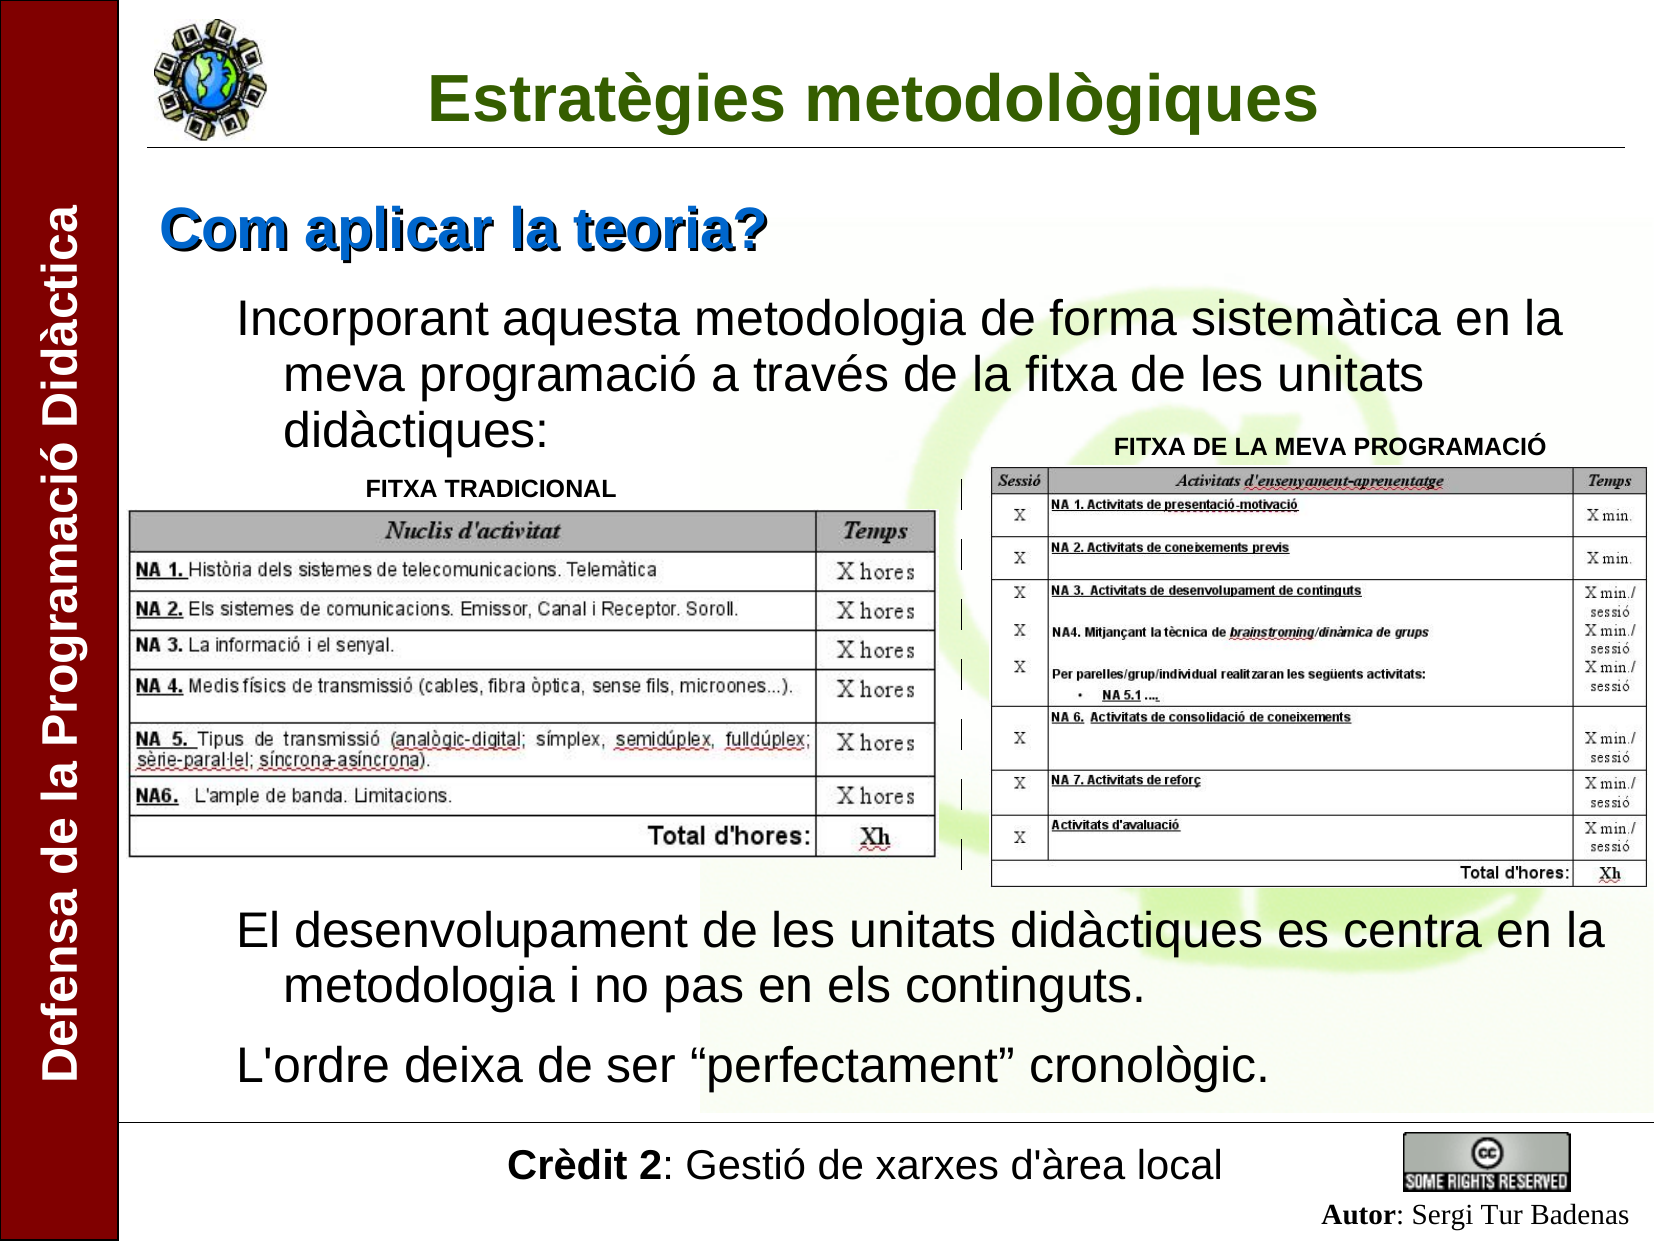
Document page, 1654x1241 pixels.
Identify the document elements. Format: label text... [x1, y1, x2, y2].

text_box FITXA DE LA MEVA PROGRAMACIÓ [1099, 425, 1559, 469]
picture [700, 217, 1654, 1113]
picture [126, 509, 939, 859]
picture [1403, 1132, 1571, 1192]
list Com aplicar la teoria? Incorporant aquesta metodologia de forma sistemàtica en la meva programació a través de la fitxa de les unitats didàctiques: El desenvolupament de les unitats didàctiques es centra en la metodologia i no pas en els continguts. L'ordre deixa de ser “perfectament” cronològic. [141, 195, 1630, 1093]
title Estratègies metodològiques [129, 49, 1619, 148]
text_box FITXA TRADICIONAL [350, 467, 630, 510]
picture [154, 19, 268, 49]
